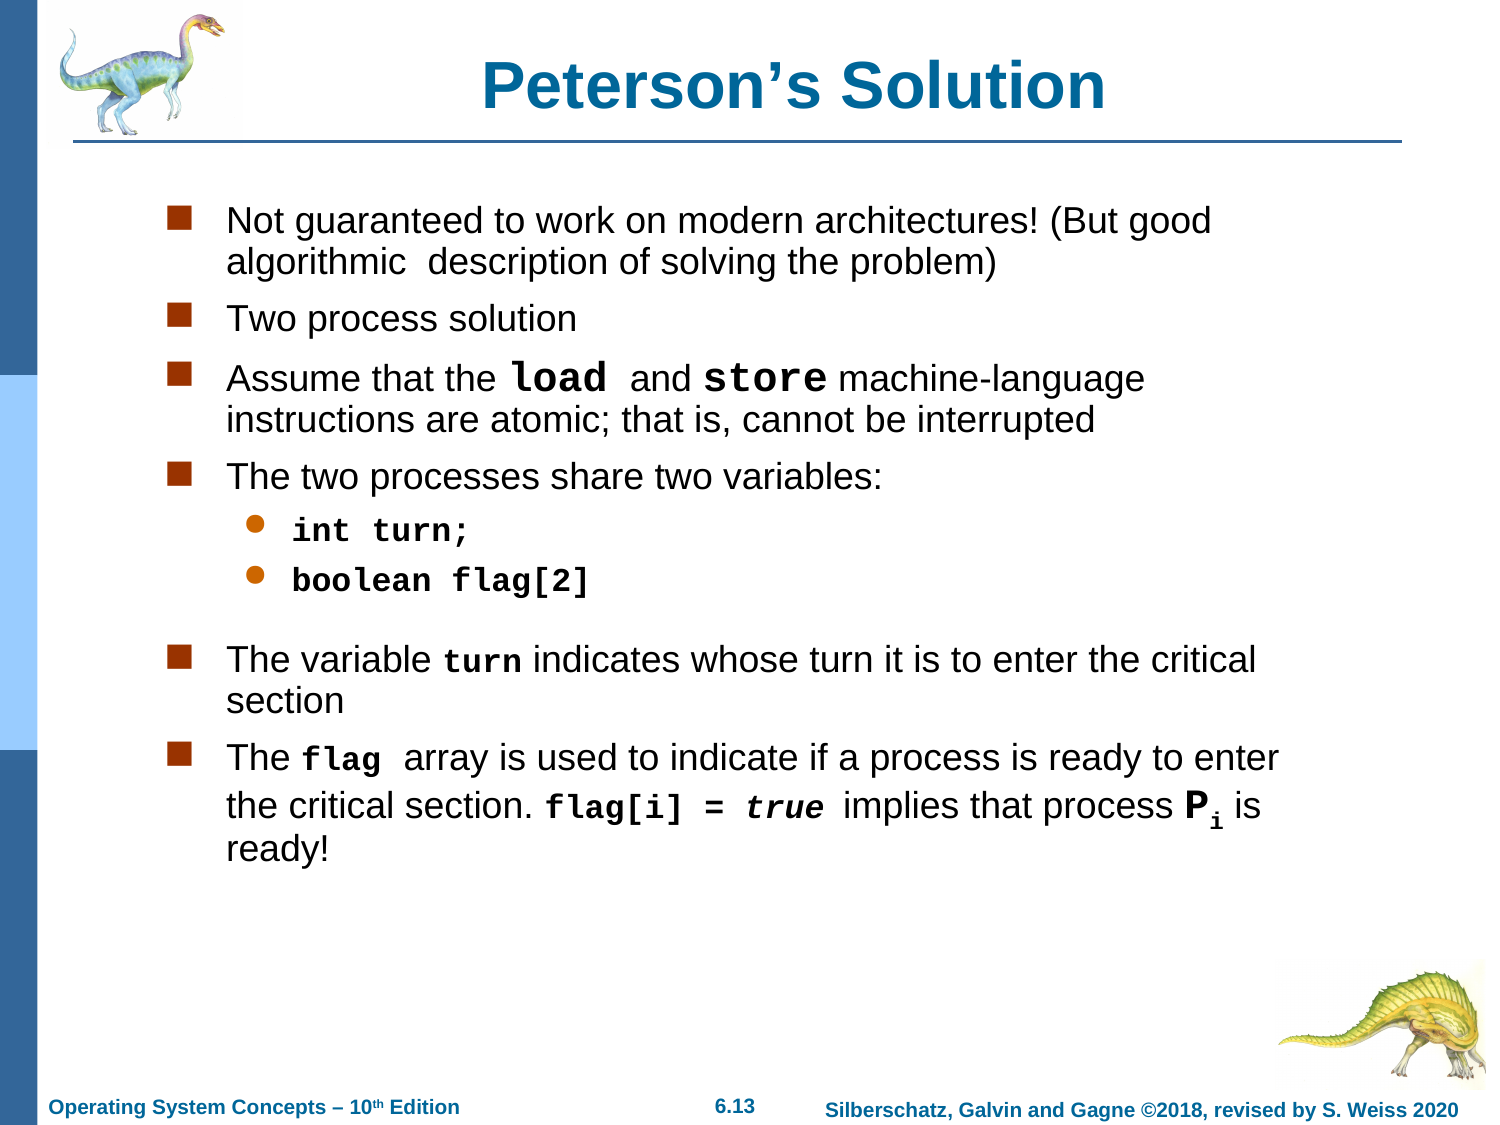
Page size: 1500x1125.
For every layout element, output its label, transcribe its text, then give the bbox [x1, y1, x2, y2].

title Peterson’s Solution [163, 35, 1426, 130]
picture [46, 0, 243, 149]
picture [1275, 959, 1486, 1090]
list Not guaranteed to work on modern architectures! (But good algorithmic description of solving the problem) Two process solution Assume that the load and store machine-language instructions are atomic; that is, cannot be interrupted The two processes share two variables: int turn; boolean flag[2] The variable turn indicates whose turn it is to enter the critical section The flag array is used to indicate if a process is ready to enter the critical section. flag[i] = true implies that process Pi is ready! [155, 193, 1323, 920]
